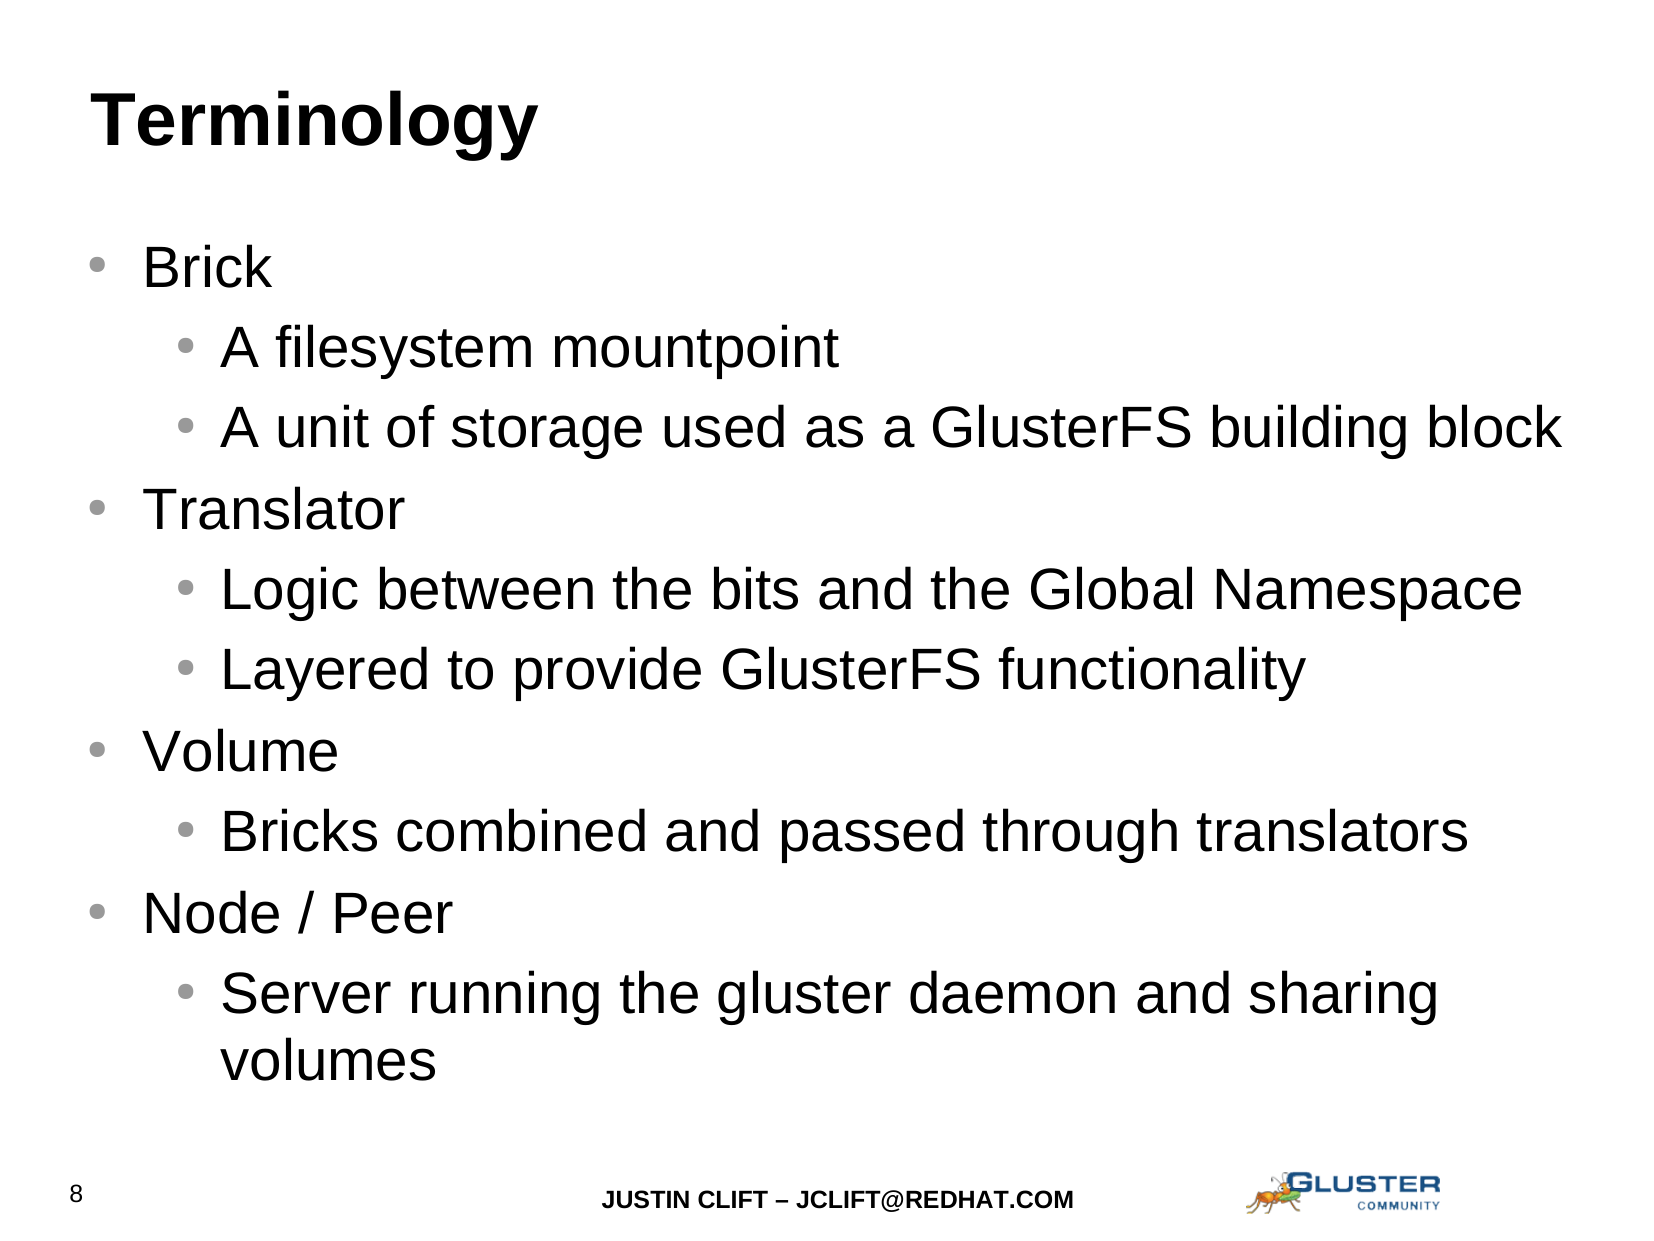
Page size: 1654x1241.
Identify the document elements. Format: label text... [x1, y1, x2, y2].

title Terminology [90, 15, 1579, 223]
picture [1246, 1170, 1440, 1215]
list Brick A filesystem mountpoint A unit of storage used as a GlusterFS building block Translator Logic between the bits and the Global Namespace Layered to provide GlusterFS functionality Volume Bricks combined and passed through translators Node / Peer Server running the gluster daemon and sharing volumes [86, 232, 1576, 1111]
